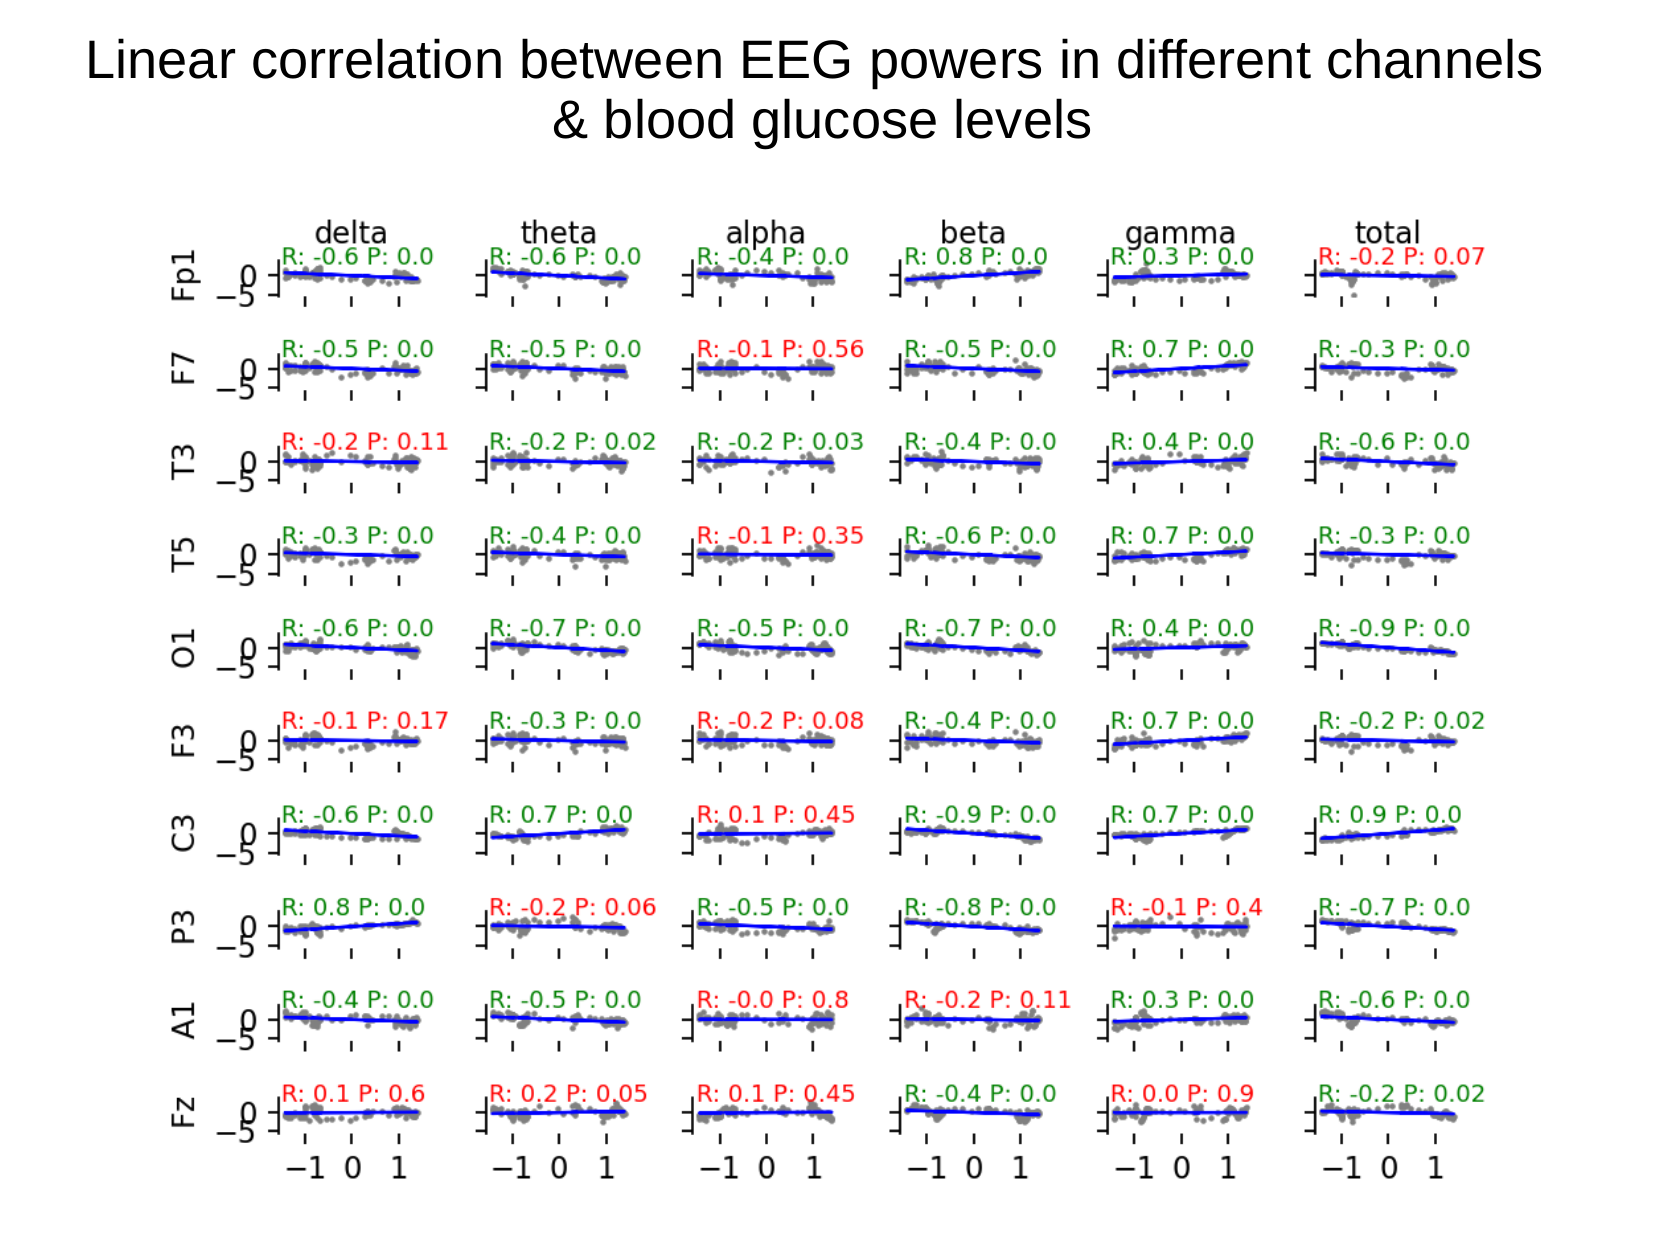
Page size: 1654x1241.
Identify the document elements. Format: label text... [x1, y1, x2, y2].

text_box Linear correlation between EEG powers in different channels & blood glucose levels [70, 22, 1576, 159]
picture [140, 188, 1511, 1217]
